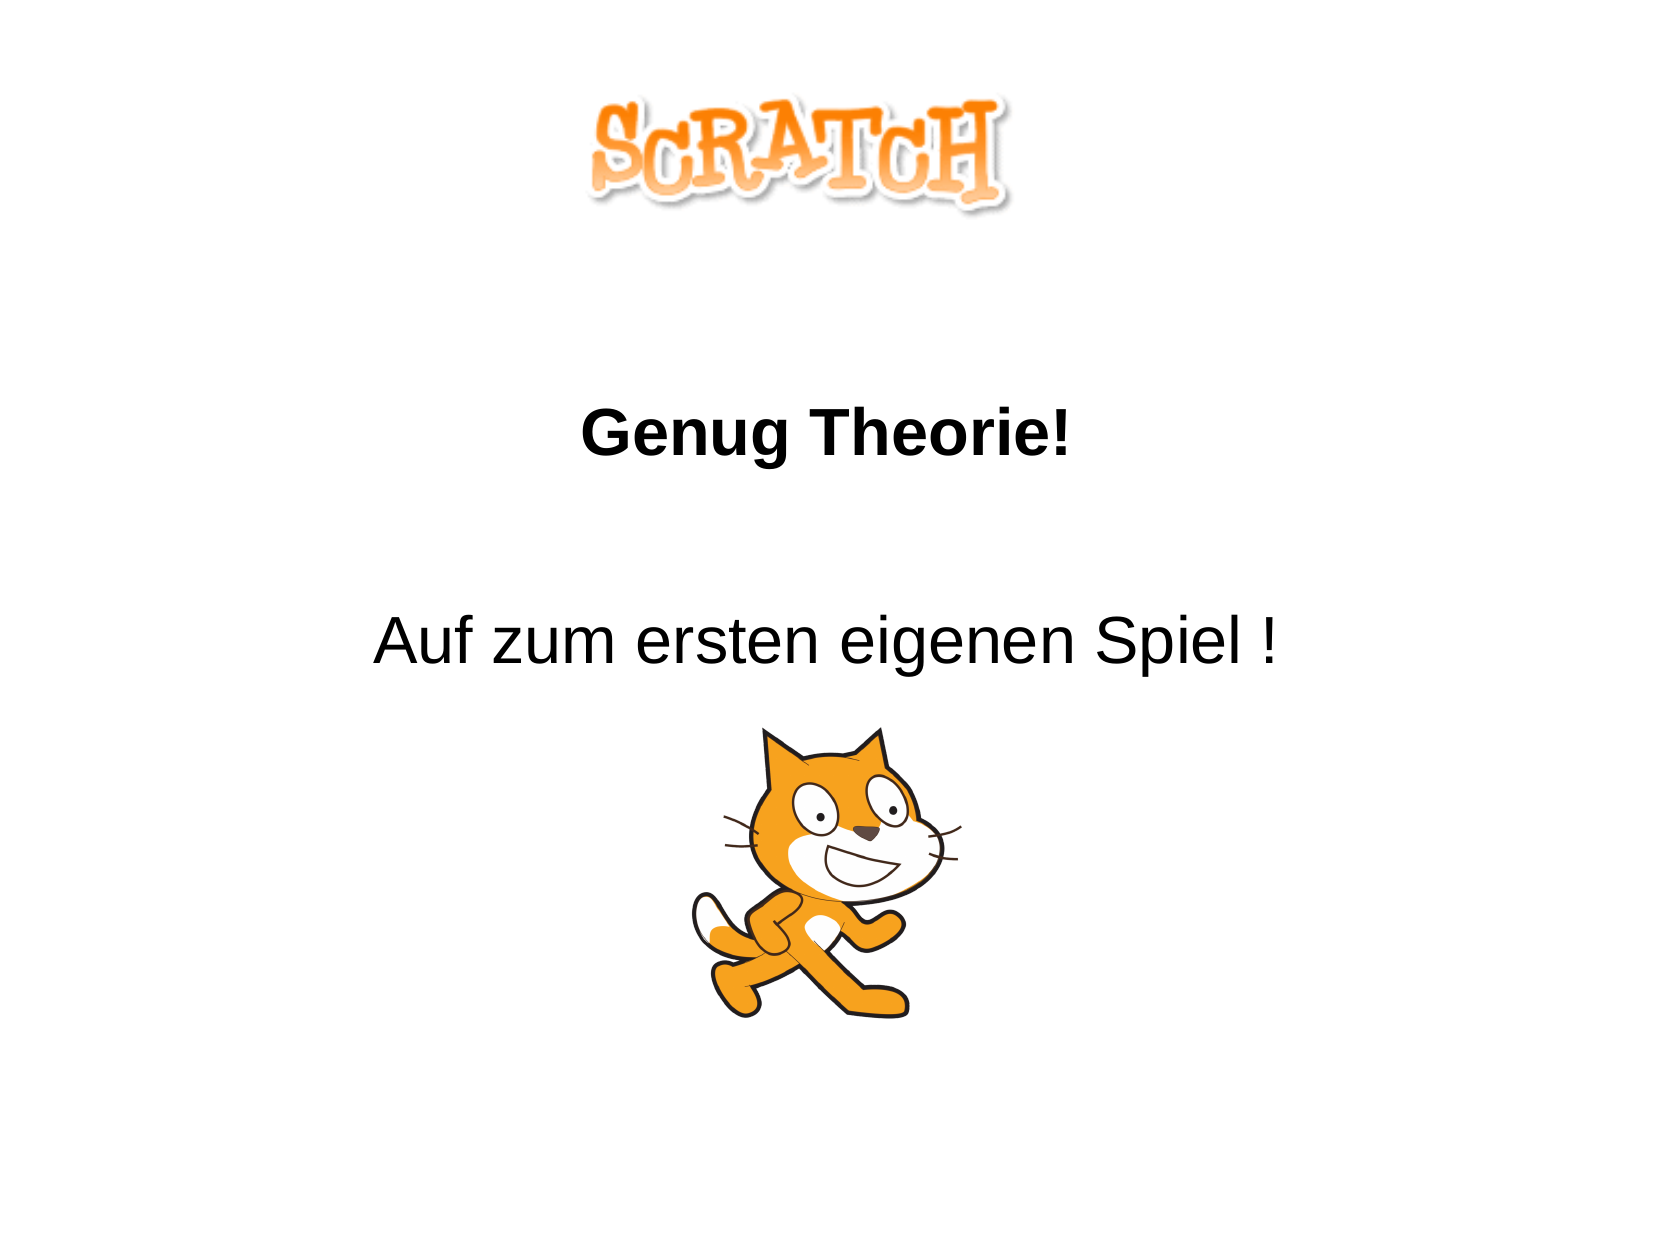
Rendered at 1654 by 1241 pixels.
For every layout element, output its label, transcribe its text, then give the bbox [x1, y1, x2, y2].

list Genug Theorie! Auf zum ersten eigenen Spiel ! [82, 290, 1571, 1010]
picture [582, 89, 1021, 222]
picture [690, 726, 963, 1021]
